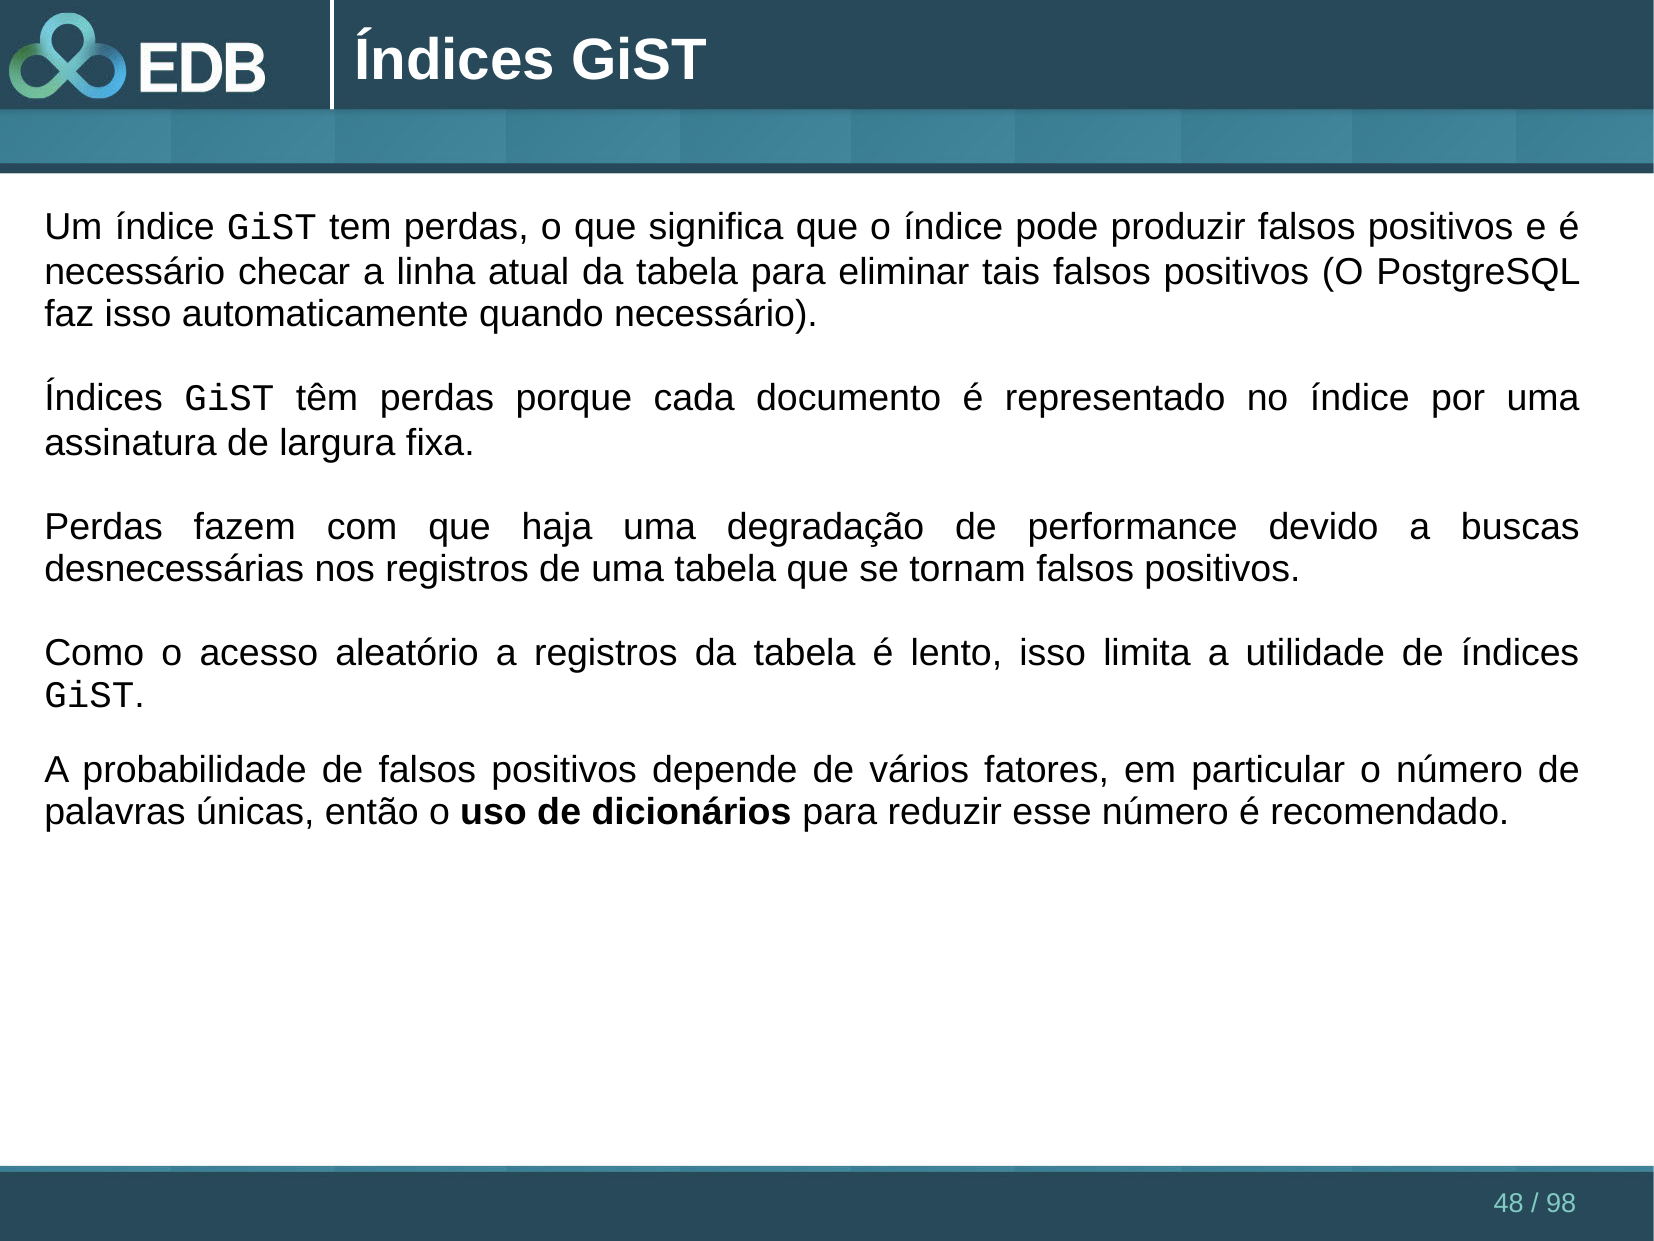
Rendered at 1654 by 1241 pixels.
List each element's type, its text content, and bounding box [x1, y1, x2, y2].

text_box Um índice GiST tem perdas, o que significa que o índice pode produzir falsos positivos e é necessário checar a linha atual da tabela para eliminar tais falsos positivos (O PostgreSQL faz isso automaticamente quando necessário). Índices GiST têm perdas porque cada documento é representado no índice por uma assinatura de largura fixa. Perdas fazem com que haja uma degradação de performance devido a buscas desnecessárias nos registros de uma tabela que se tornam falsos positivos. Como o acesso aleatório a registros da tabela é lento, isso limita a utilidade de índices GiST. A probabilidade de falsos positivos depende de vários fatores, em particular o número de palavras únicas, então o uso de dicionários para reduzir esse número é recomendado. [29, 197, 1595, 840]
title Índices GiST [354, 0, 1625, 125]
picture [0, 0, 1654, 1241]
